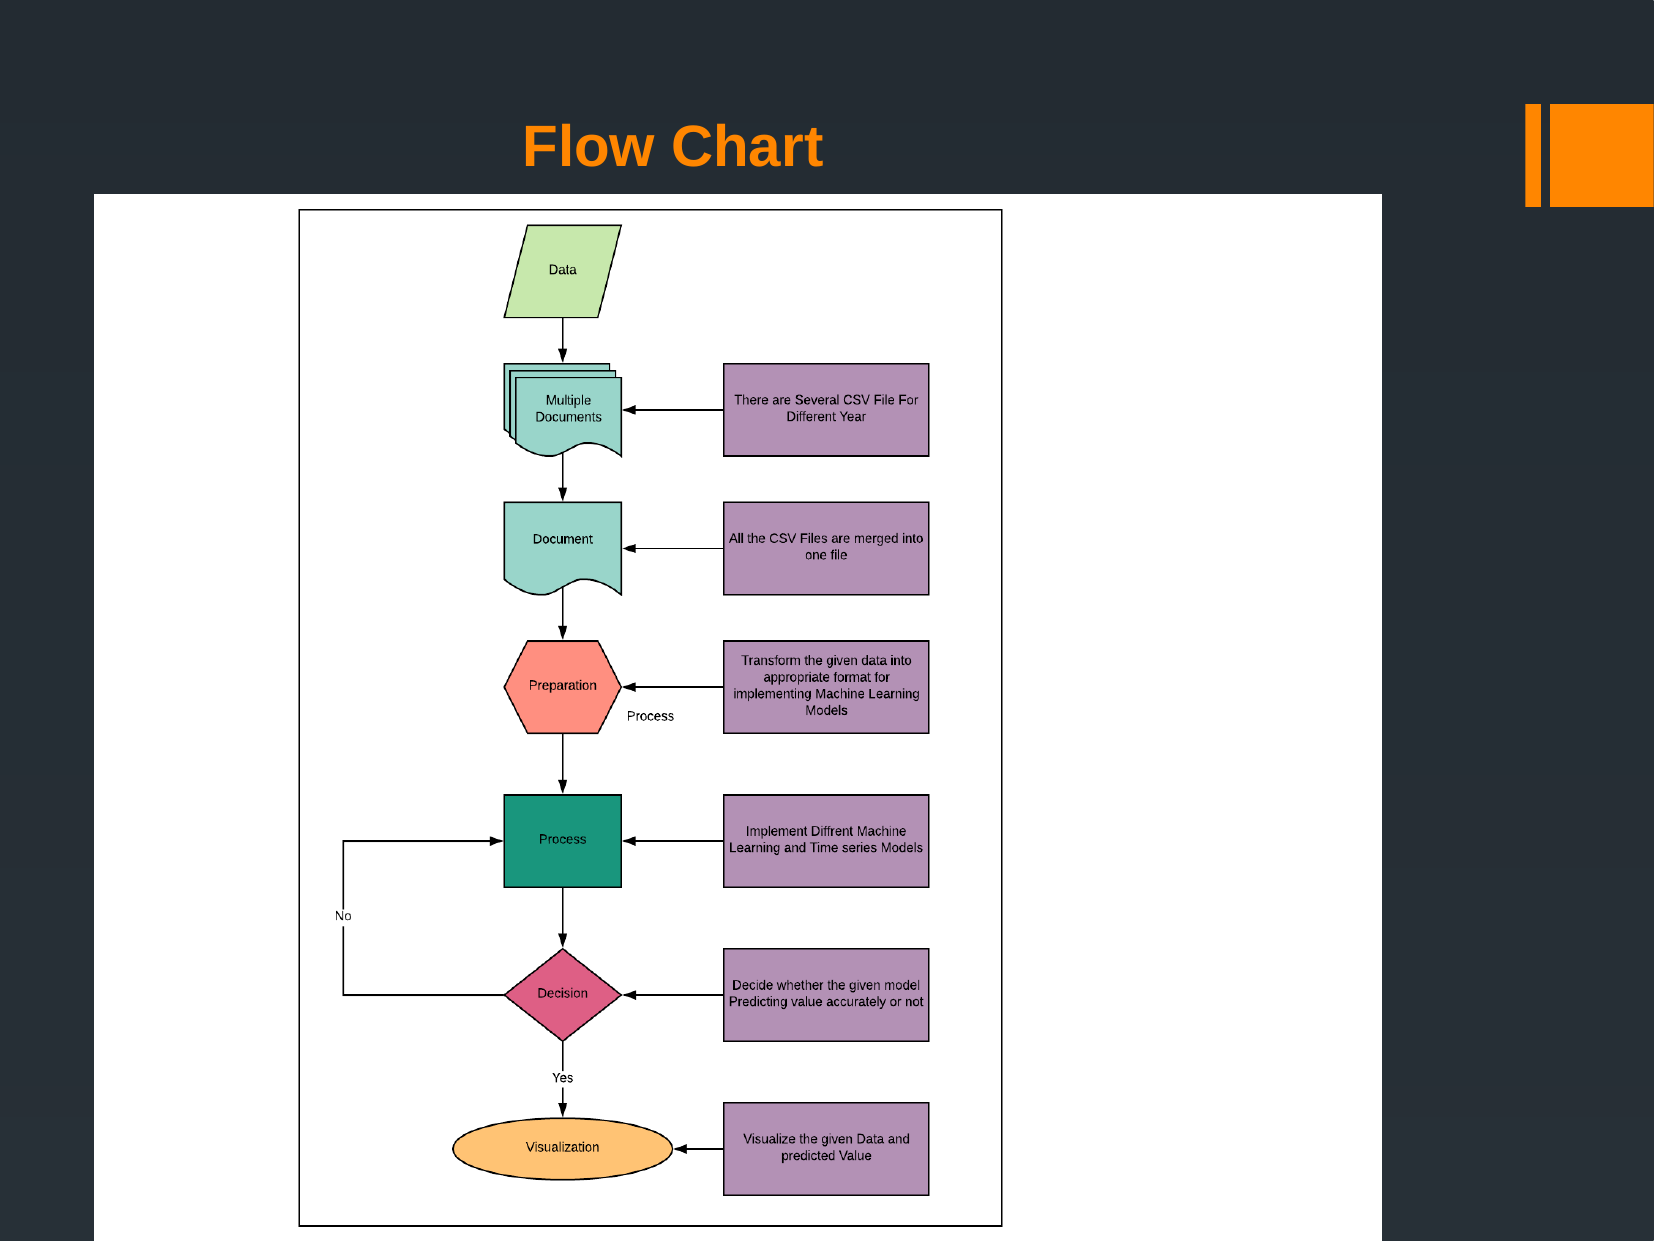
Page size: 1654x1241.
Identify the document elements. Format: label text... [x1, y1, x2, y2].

text_box Flow Chart [507, 100, 859, 187]
picture [94, 194, 1382, 1241]
